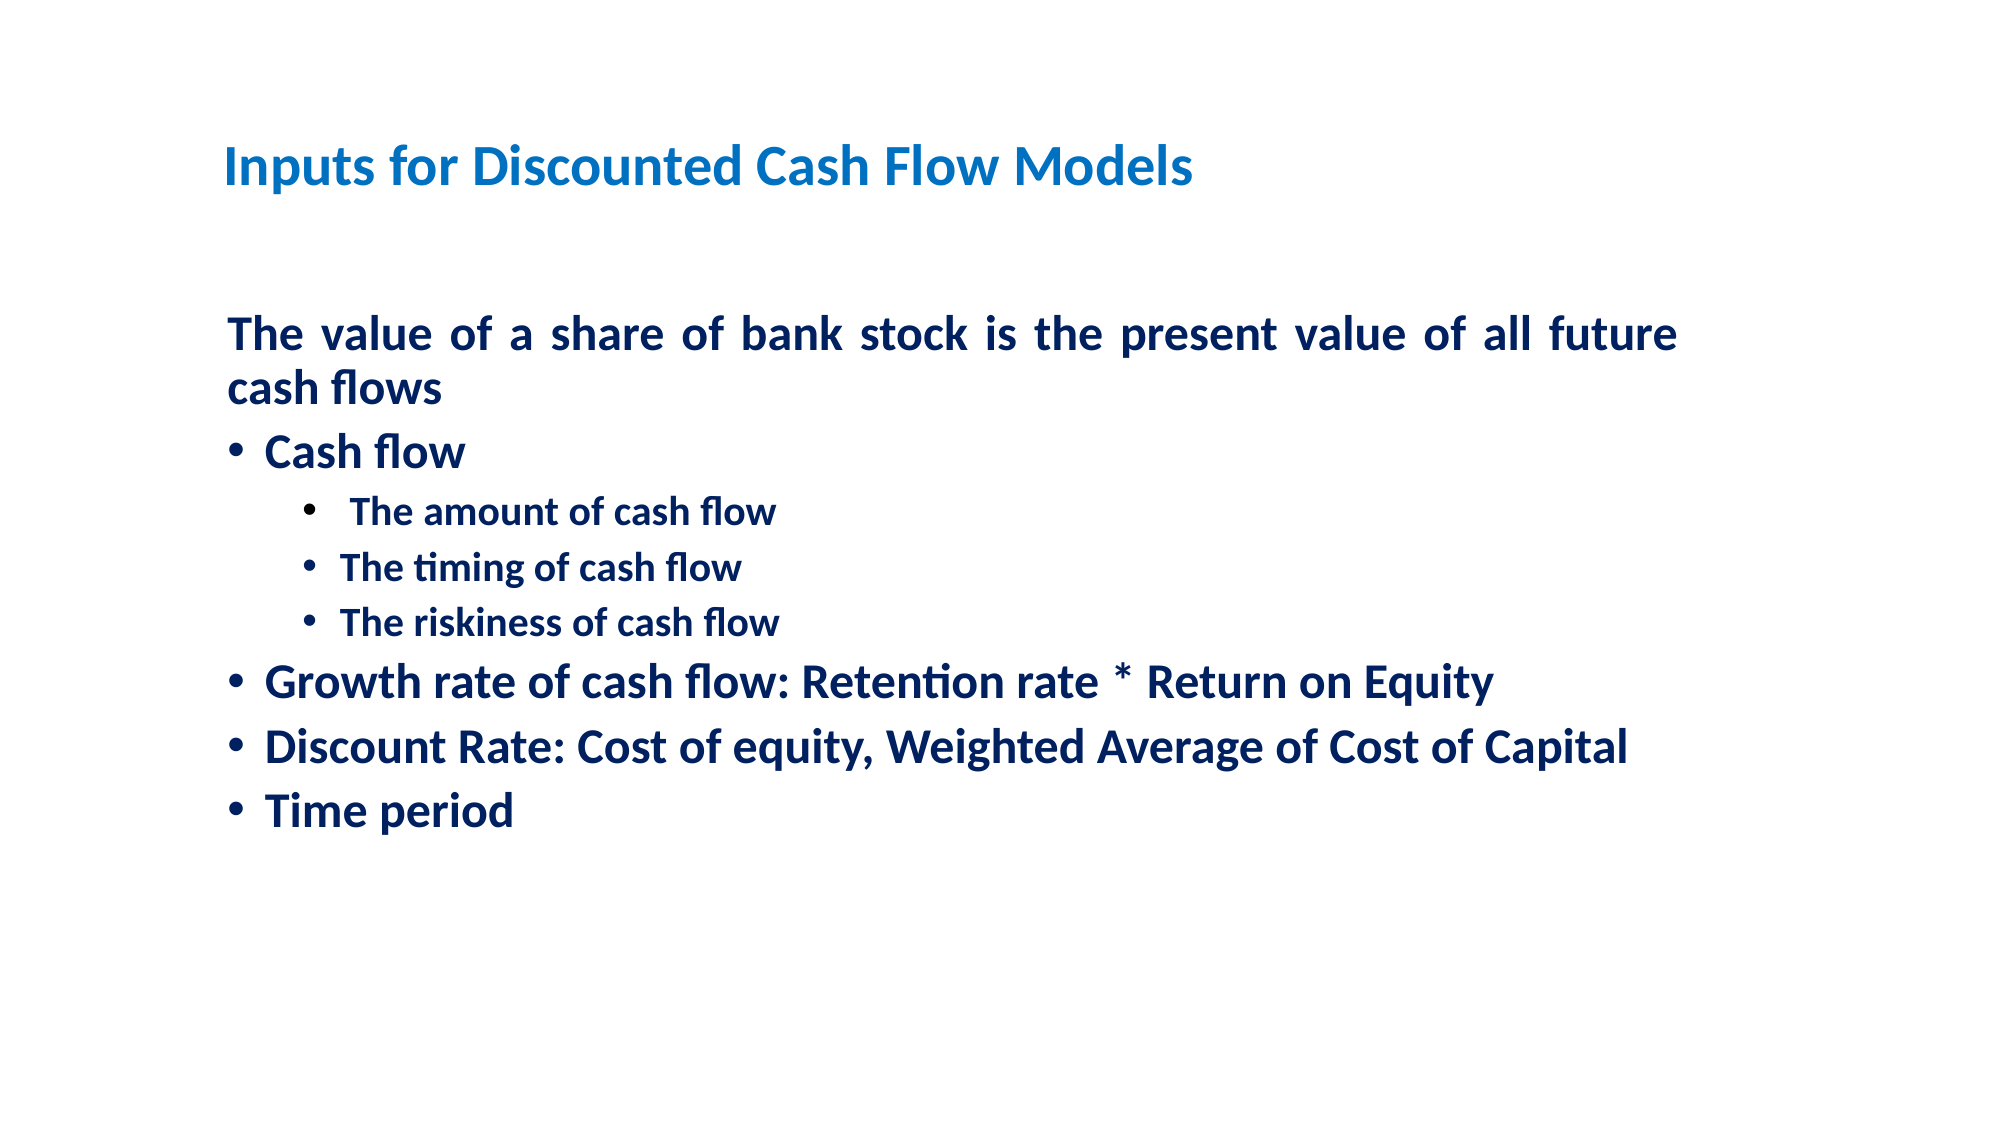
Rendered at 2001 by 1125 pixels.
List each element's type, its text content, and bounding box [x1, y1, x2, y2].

title Inputs for Discounted Cash Flow Models [208, 57, 1934, 276]
list The value of a share of bank stock is the present value of all future cash flows Cash flow The amount of cash flow The timing of cash flow The riskiness of cash flow Growth rate of cash flow: Retention rate * Return on Equity Discount Rate: Cost of equity, Weighted Average of Cost of Capital Time period [137, 299, 1695, 1014]
